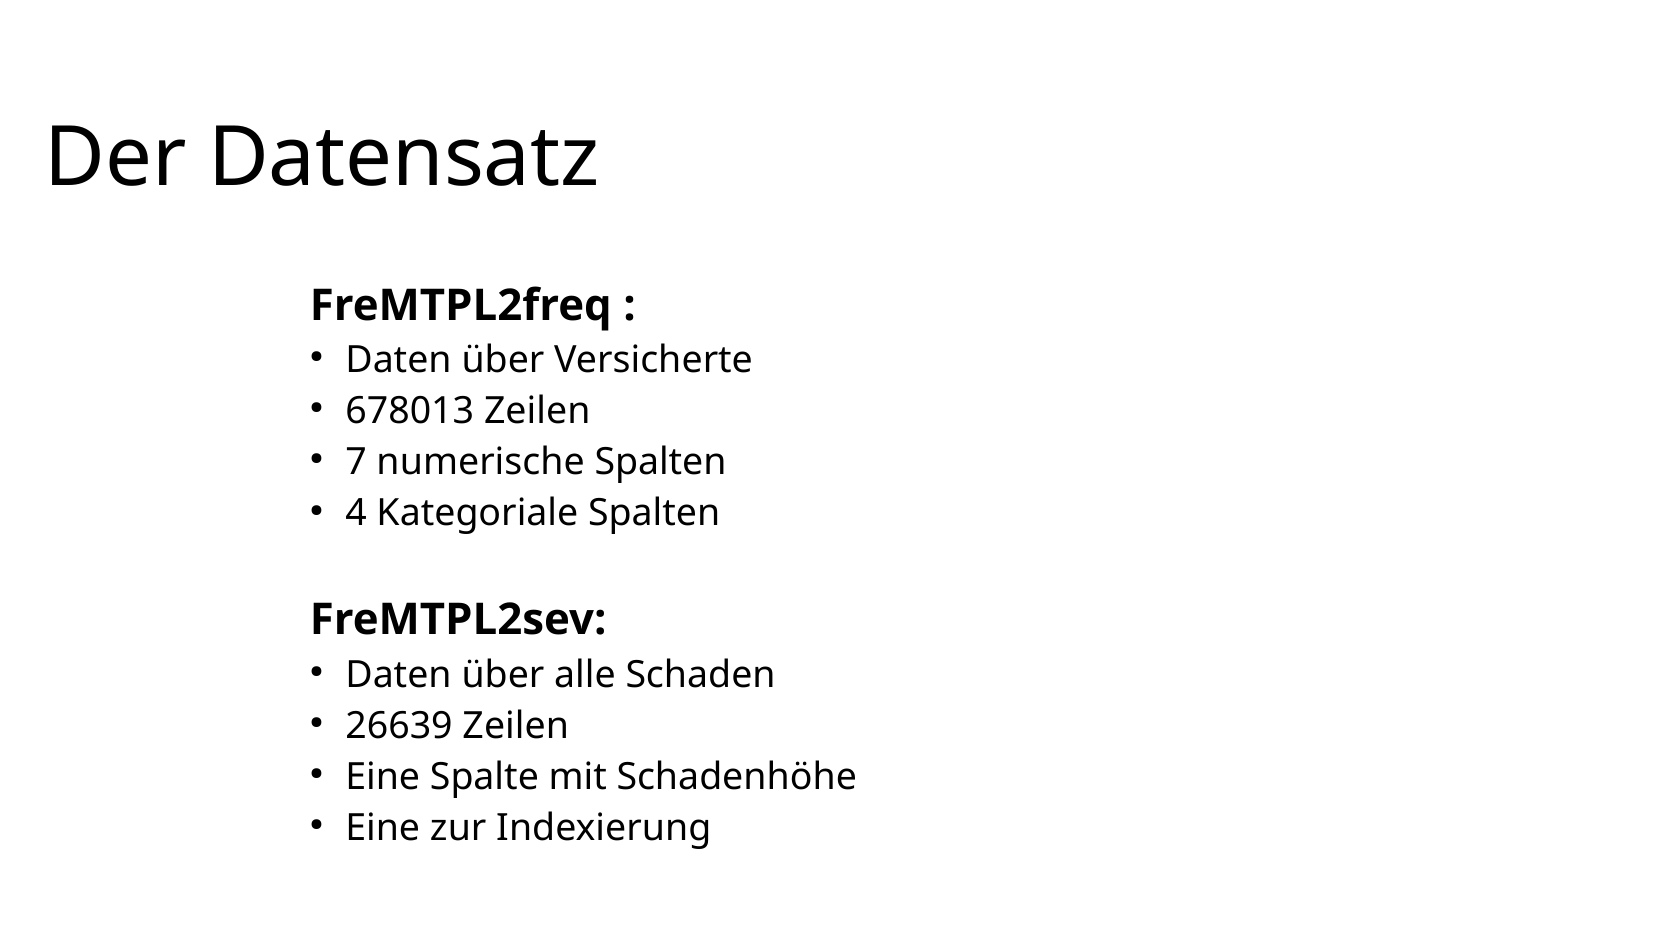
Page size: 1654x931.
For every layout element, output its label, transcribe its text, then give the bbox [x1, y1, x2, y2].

text_box Der Datensatz [29, 88, 1477, 205]
text_box FreMTPL2freq : Daten über Versicherte 678013 Zeilen 7 numerische Spalten 4 Kategoriale Spalten FreMTPL2sev: Daten über alle Schaden 26639 Zeilen Eine Spalte mit Schadenhöhe Eine zur Indexierung [295, 265, 1477, 800]
